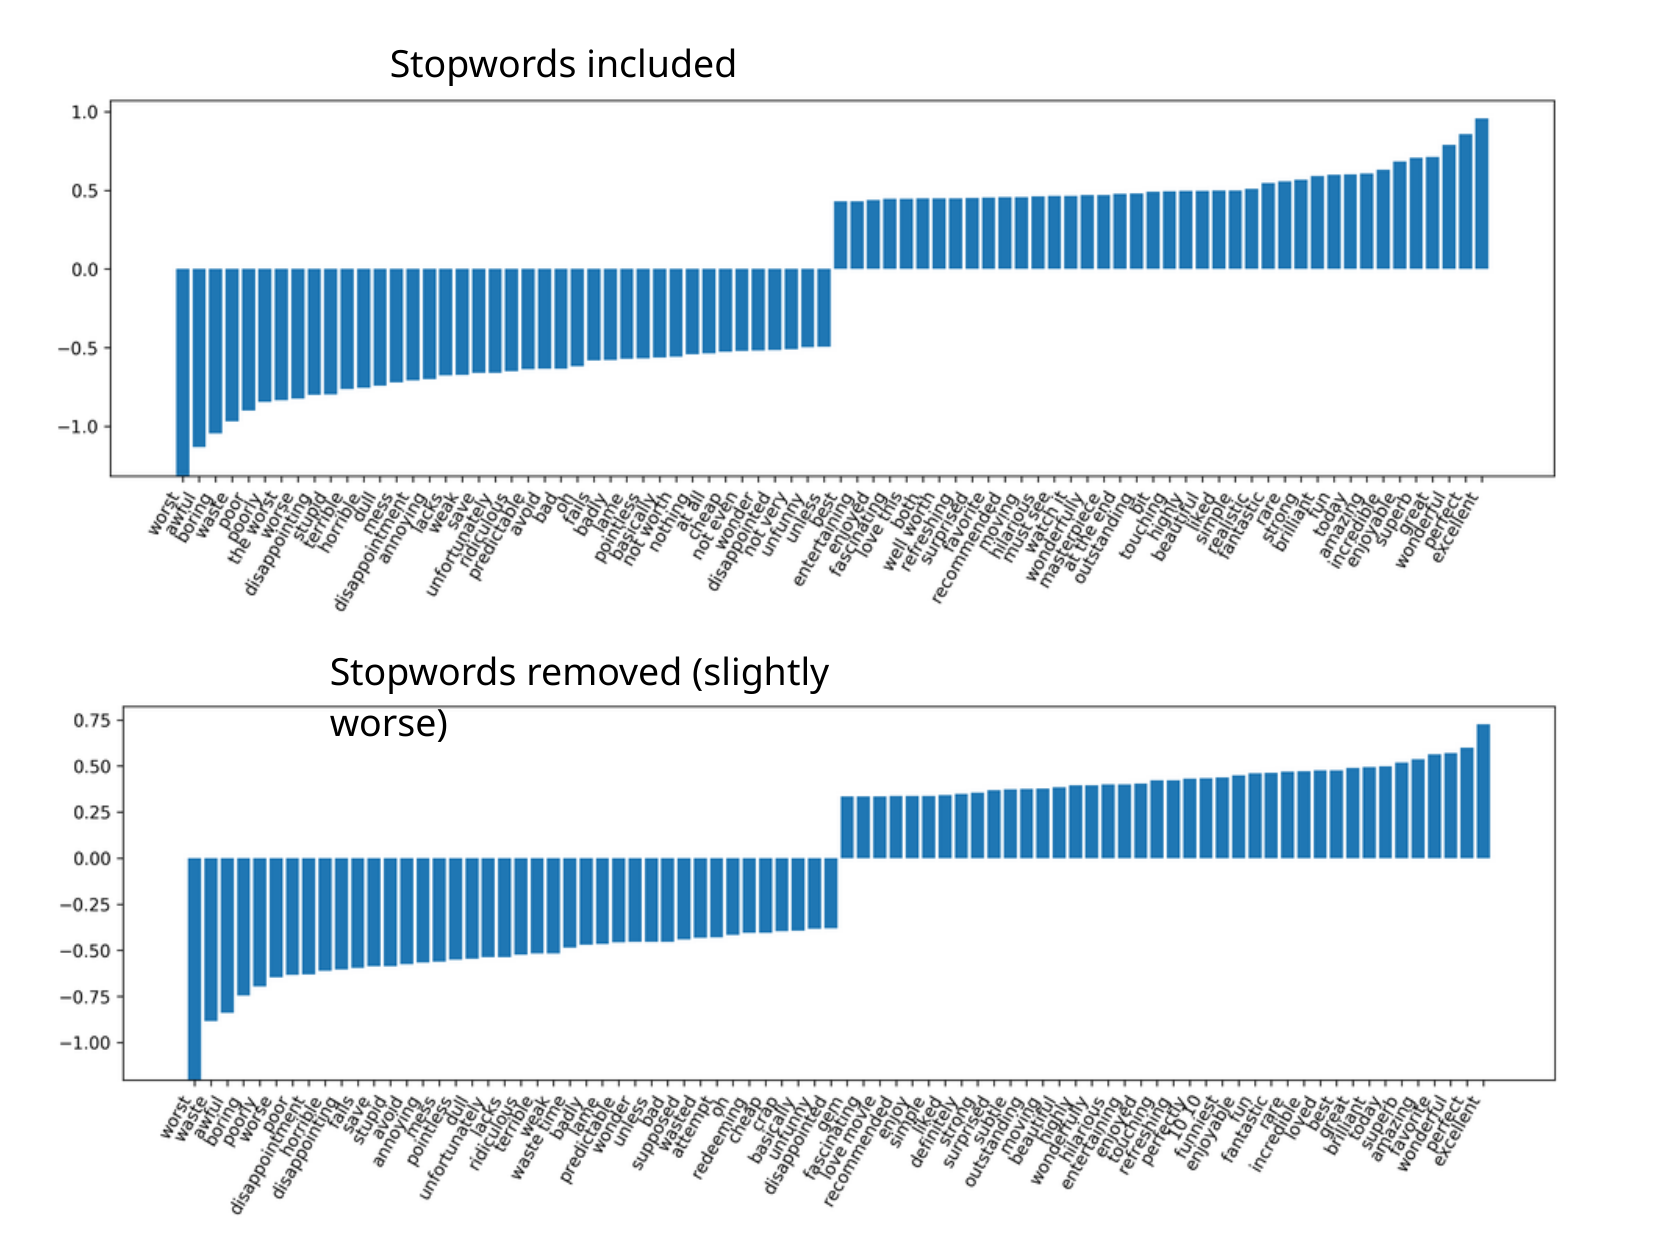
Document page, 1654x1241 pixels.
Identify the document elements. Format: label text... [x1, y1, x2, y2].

text_box Stopwords removed (slightly worse) [315, 638, 916, 692]
text_box Stopwords included [375, 30, 1216, 83]
picture [45, 690, 1589, 1231]
picture [46, 84, 1576, 631]
